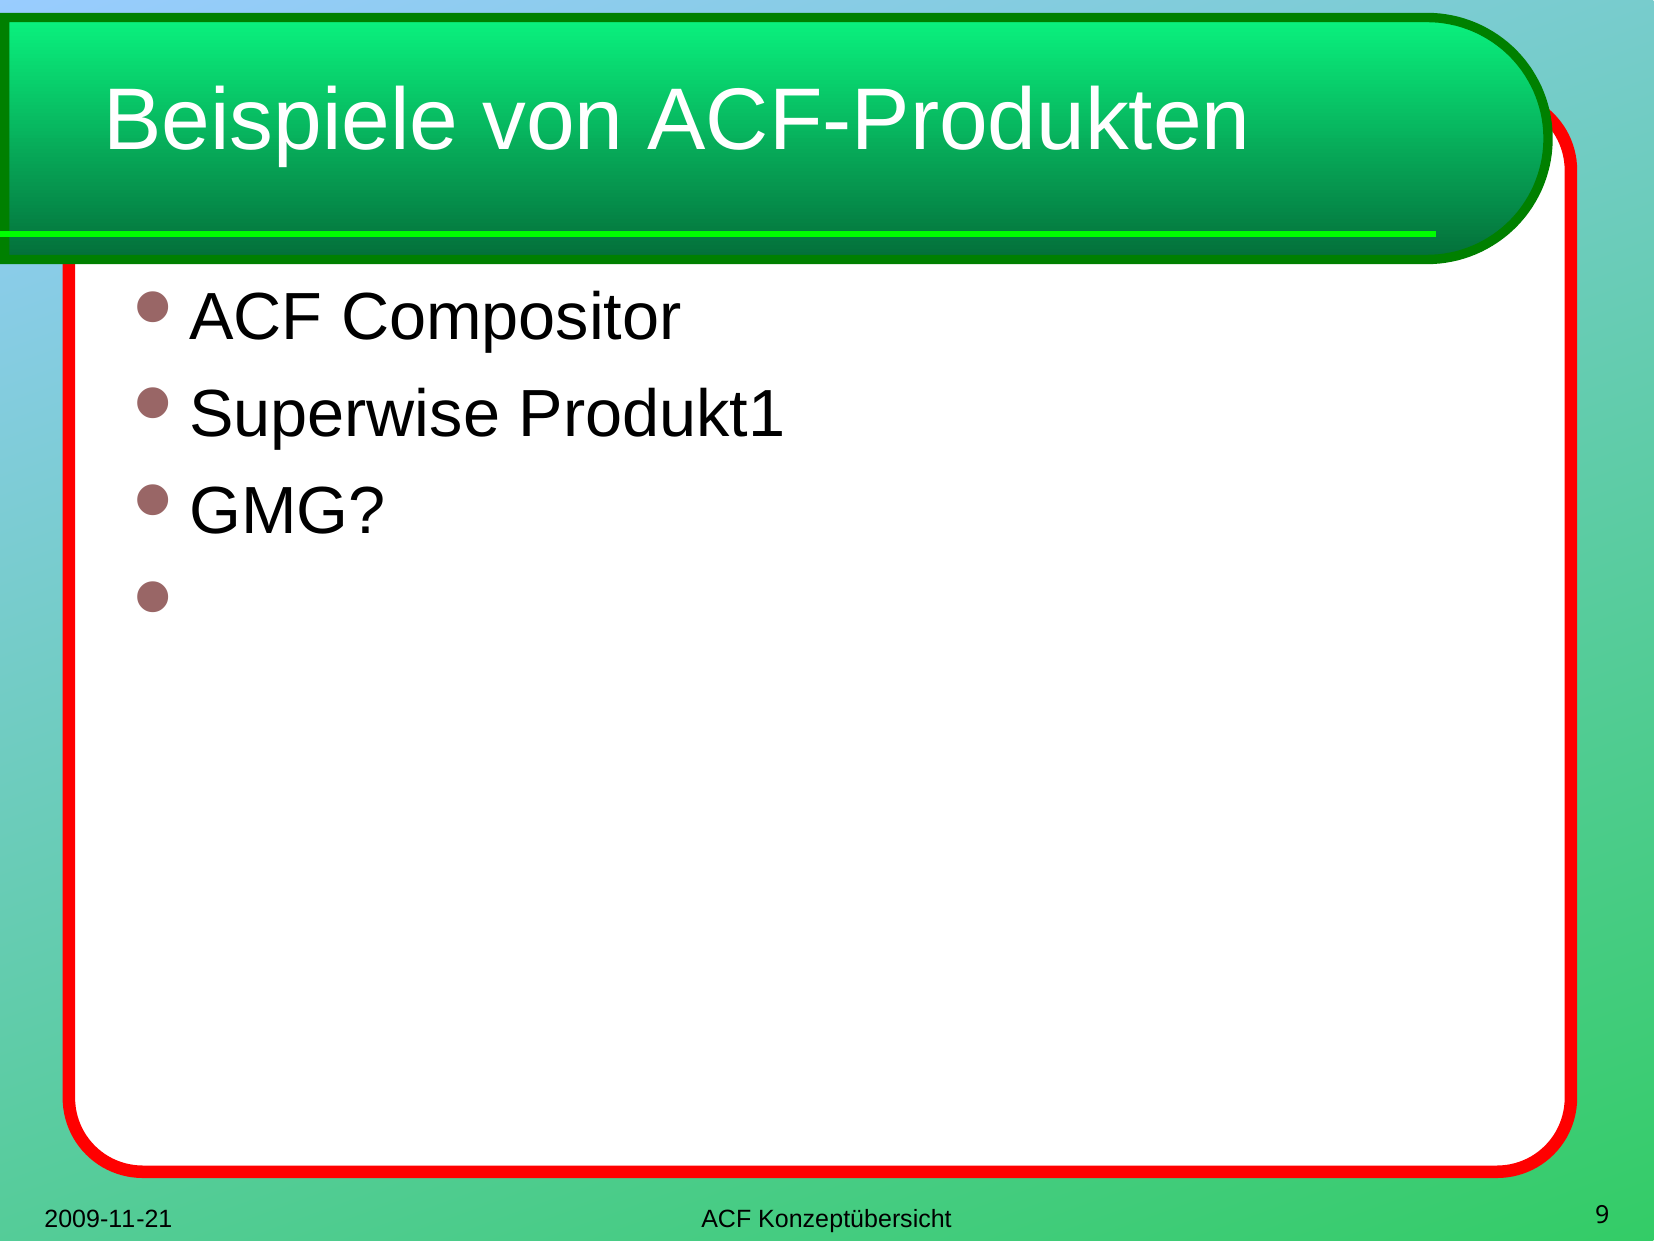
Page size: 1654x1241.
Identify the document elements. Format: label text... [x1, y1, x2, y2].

list ACF Compositor Superwise Produkt1 GMG? [118, 265, 1418, 1020]
title Beispiele von ACF-Produkten [88, 0, 1347, 237]
